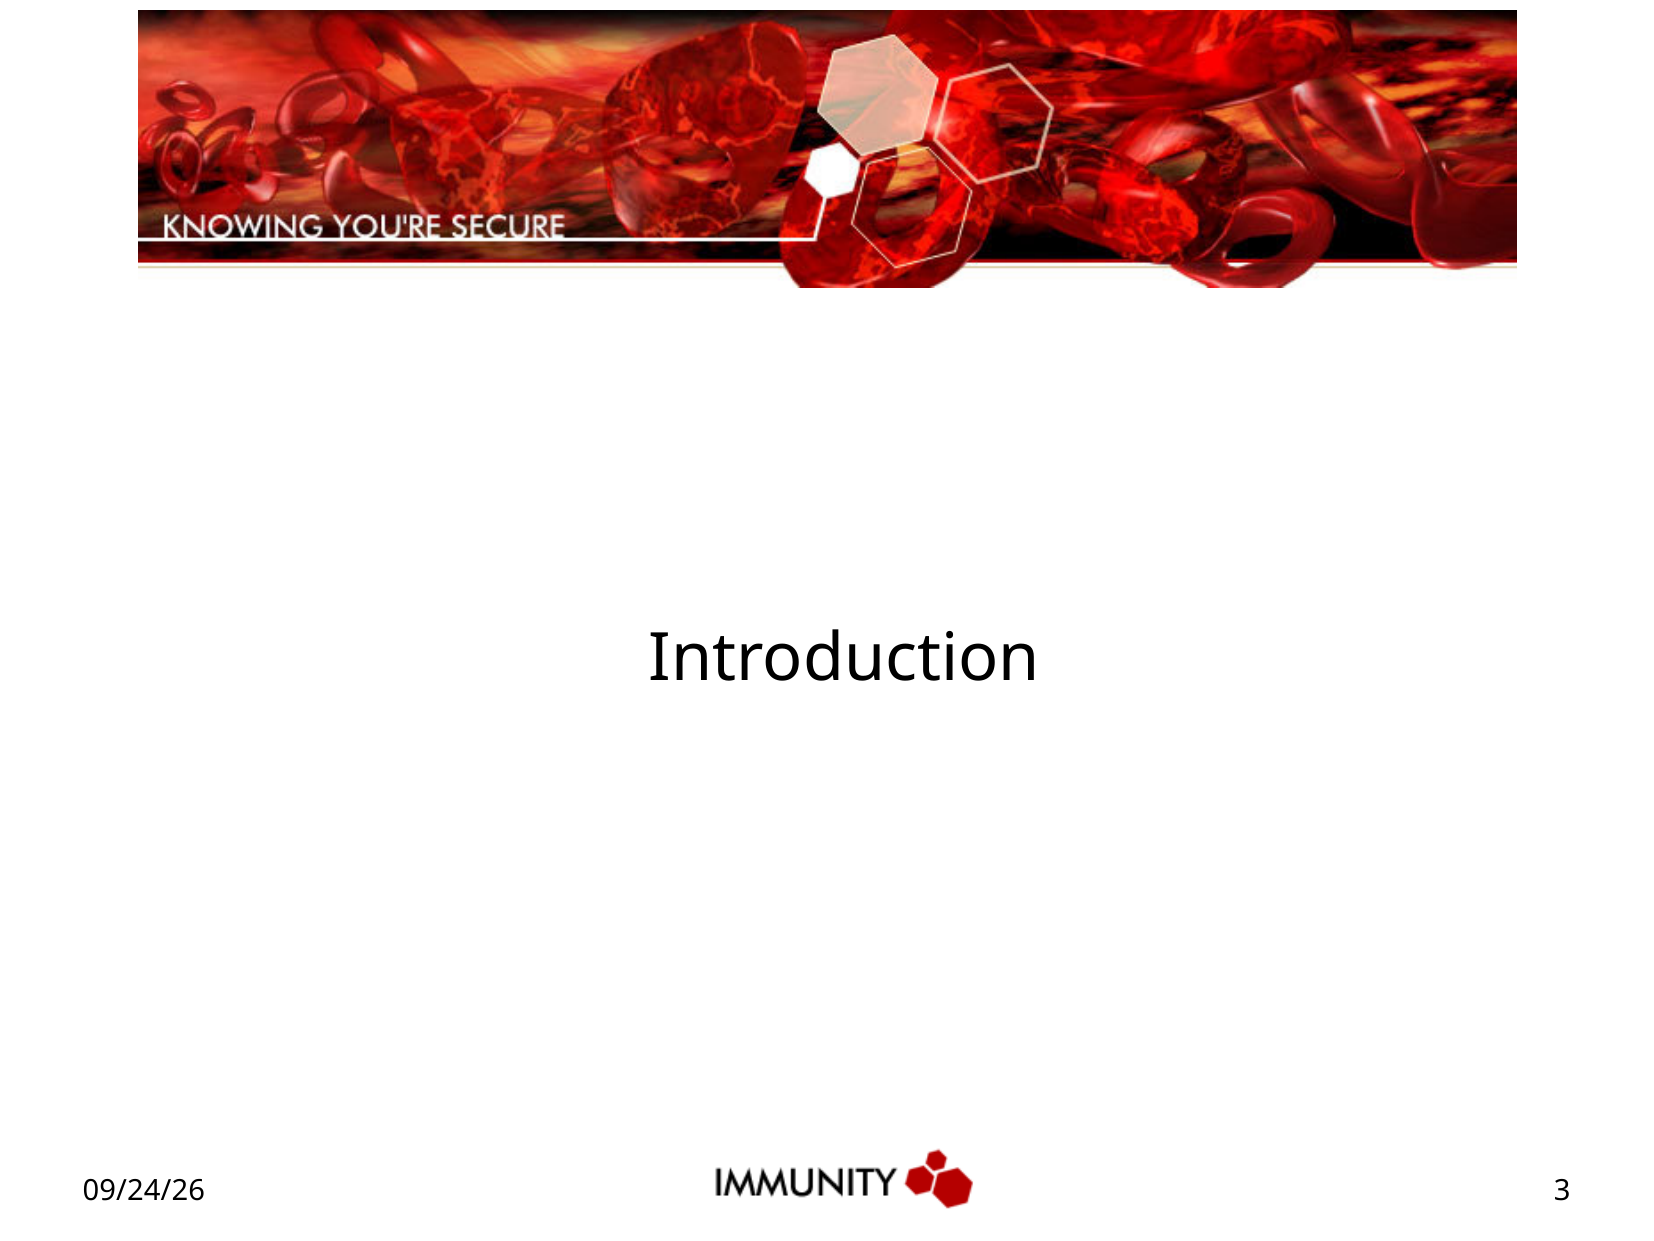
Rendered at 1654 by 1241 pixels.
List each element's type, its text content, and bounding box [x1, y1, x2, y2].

subtitle Introduction [82, 297, 1571, 1102]
picture [694, 1130, 984, 1235]
picture [138, 10, 1517, 288]
